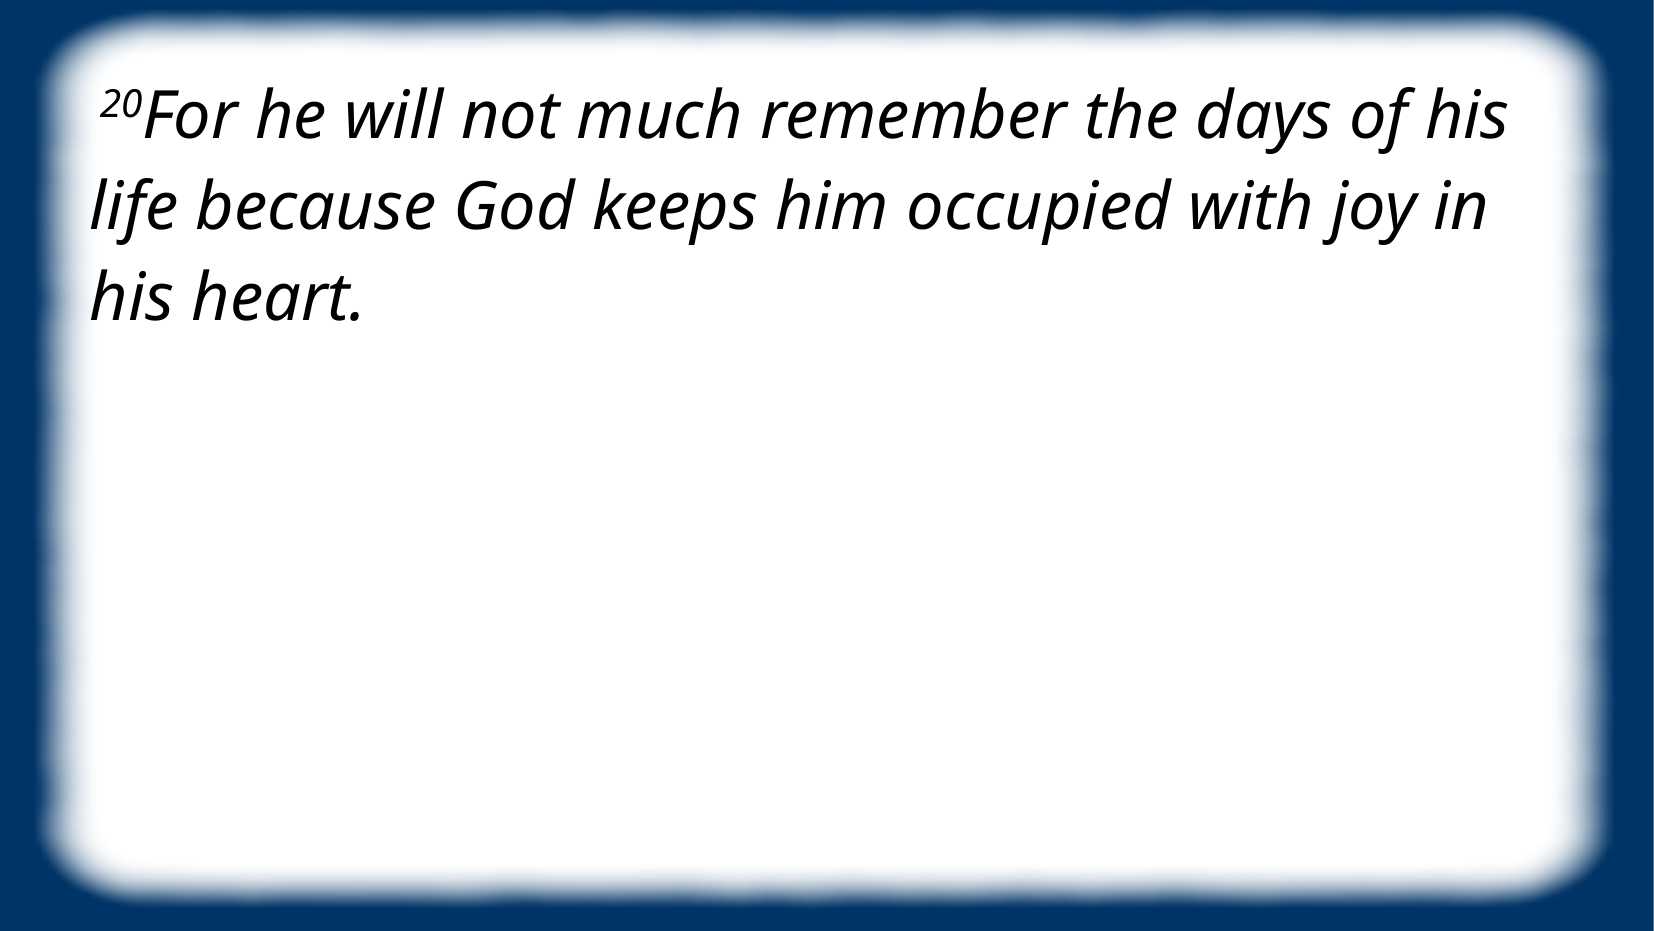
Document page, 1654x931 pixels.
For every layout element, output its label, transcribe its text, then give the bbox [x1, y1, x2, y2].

picture [0, 0, 1654, 931]
text_box 20For he will not much remember the days of his life because God keeps him occupied with joy in his heart. [75, 60, 1576, 359]
